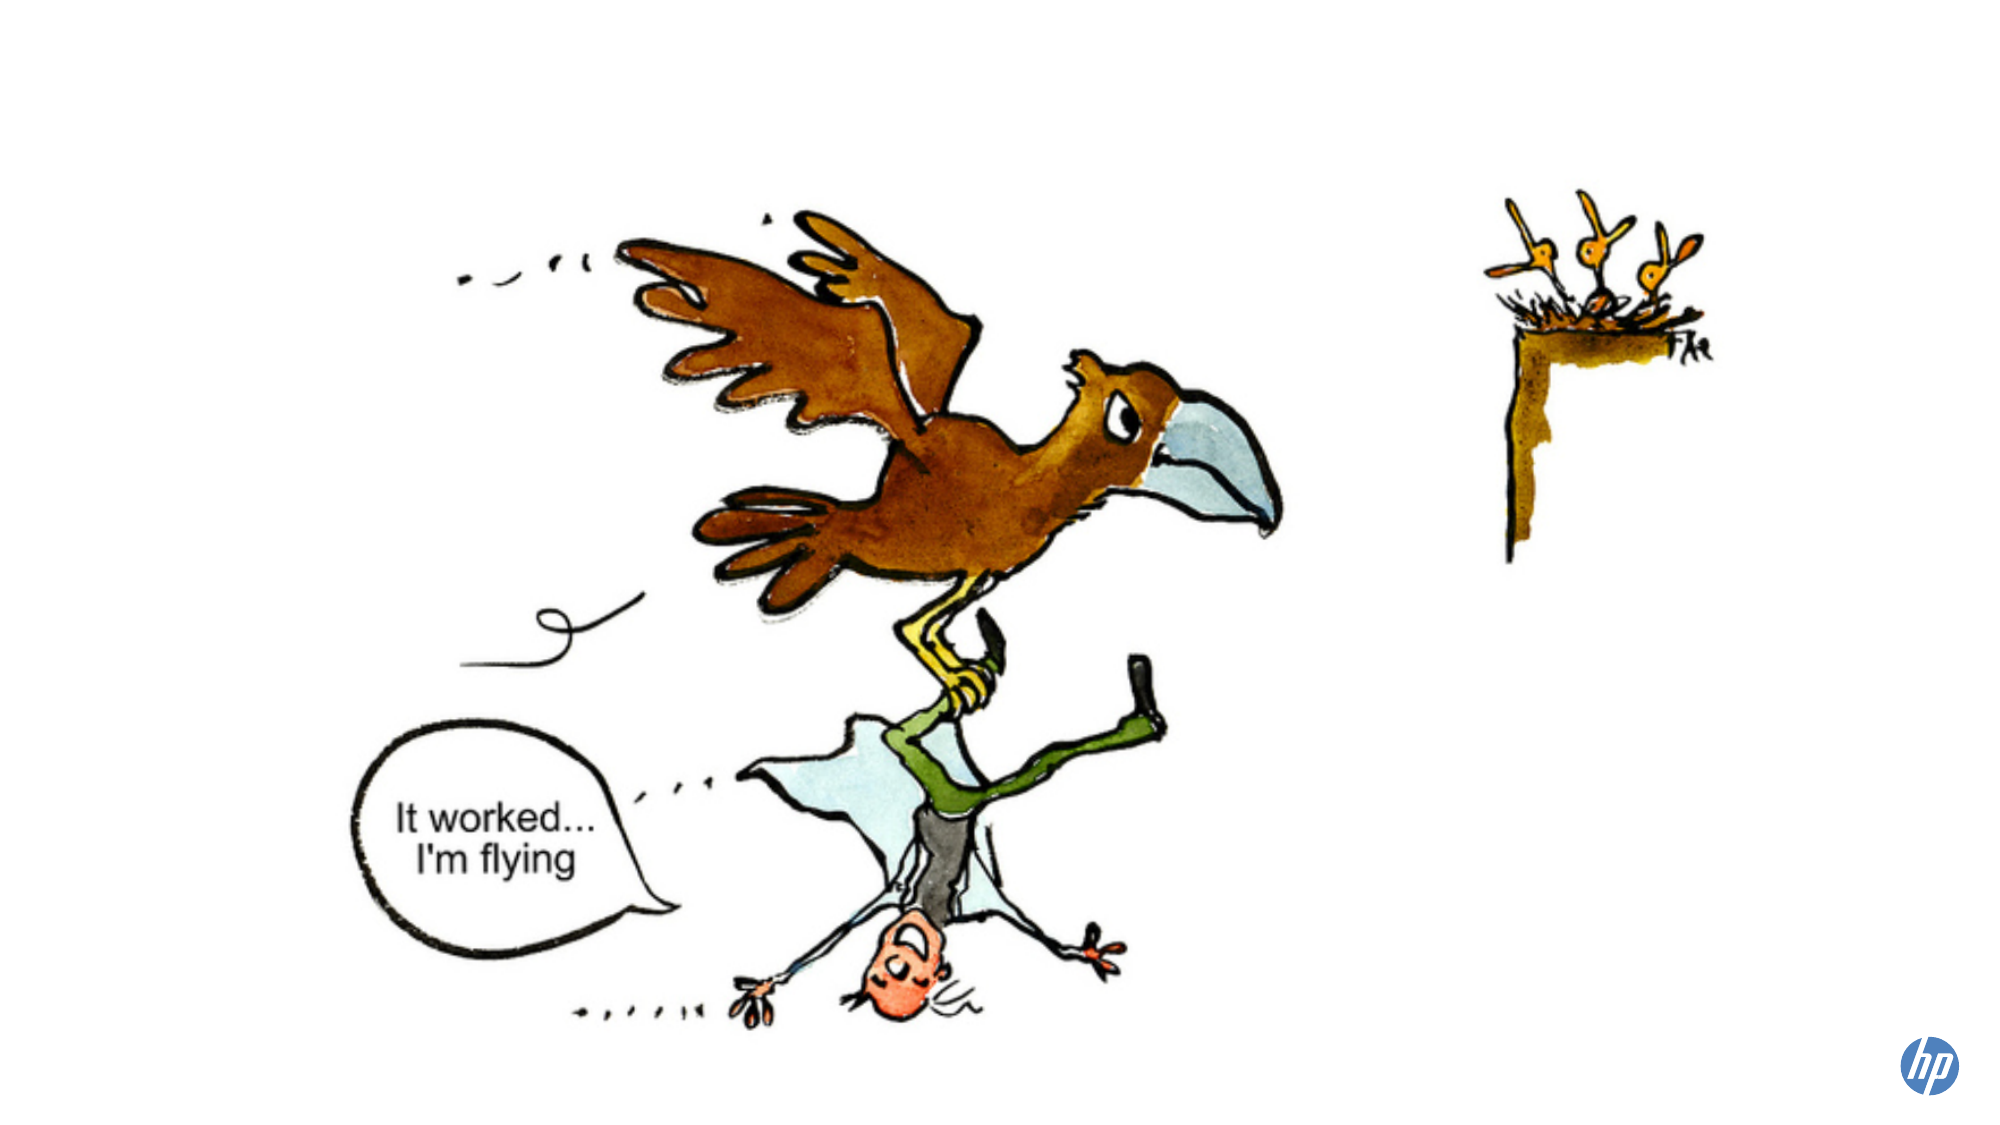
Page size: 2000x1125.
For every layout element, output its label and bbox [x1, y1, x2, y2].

picture [330, 141, 1746, 1048]
